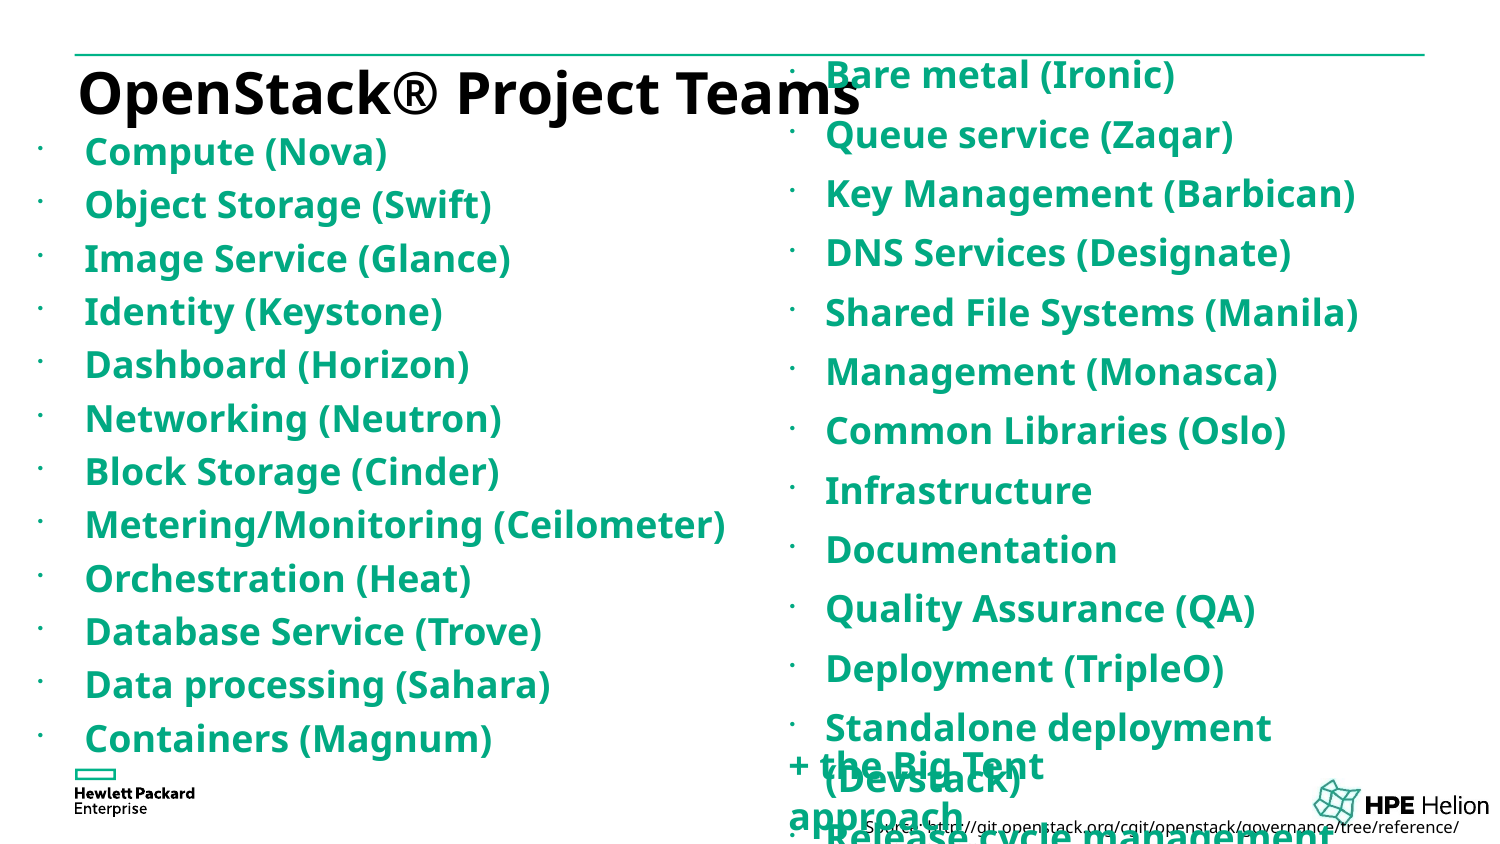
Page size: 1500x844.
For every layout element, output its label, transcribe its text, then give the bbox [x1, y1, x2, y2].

list Compute (Nova) Object Storage (Swift) Image Service (Glance) Identity (Keystone) Dashboard (Horizon) Networking (Neutron) Block Storage (Cinder) Metering/Monitoring (Ceilometer) Orchestration (Heat) Database Service (Trove) Data processing (Sahara) Containers (Magnum) [37, 128, 774, 691]
text_box Bare metal (Ironic) Queue service (Zaqar) Key Management (Barbican) DNS Services (Designate) Shared File Systems (Manila) Management (Monasca) Common Libraries (Oslo) Infrastructure Documentation Quality Assurance (QA) Deployment (TripleO) Standalone deployment (Devstack) Release cycle management [774, 41, 1443, 722]
title OpenStack® Project Teams [77, 56, 774, 127]
text_box + the Big Tent approach [738, 732, 1239, 791]
picture [1312, 778, 1489, 809]
text_box Source: http://git.openstack.org/cgit/openstack/governance/tree/reference/programs.yaml [956, 809, 1500, 838]
